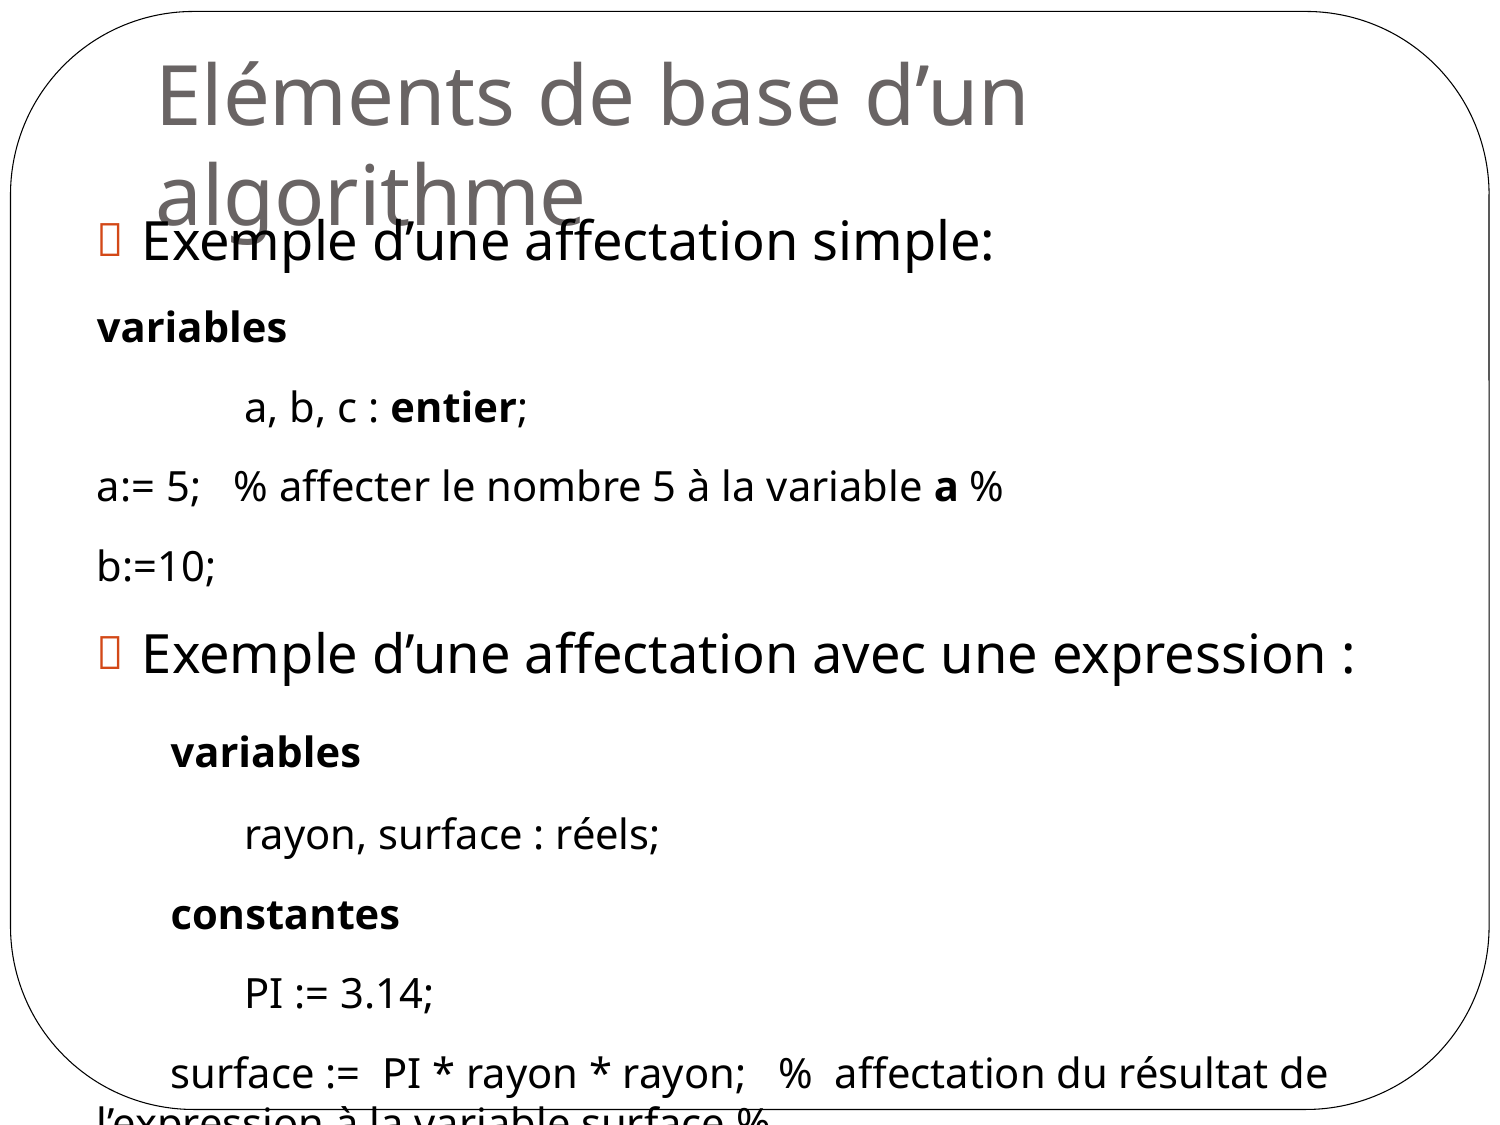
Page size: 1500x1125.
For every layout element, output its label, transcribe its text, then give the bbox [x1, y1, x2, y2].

list Exemple d’une affectation simple: variables a, b, c : entier; a:= 5; % affecter le nombre 5 à la variable a % b:=10; Exemple d’une affectation avec une expression : variables rayon, surface : réels; constantes PI := 3.14; surface := PI * rayon * rayon; % affectation du résultat de l’expression à la variable surface % [82, 199, 1454, 1079]
title Eléments de base d’un algorithme [140, 35, 1416, 174]
